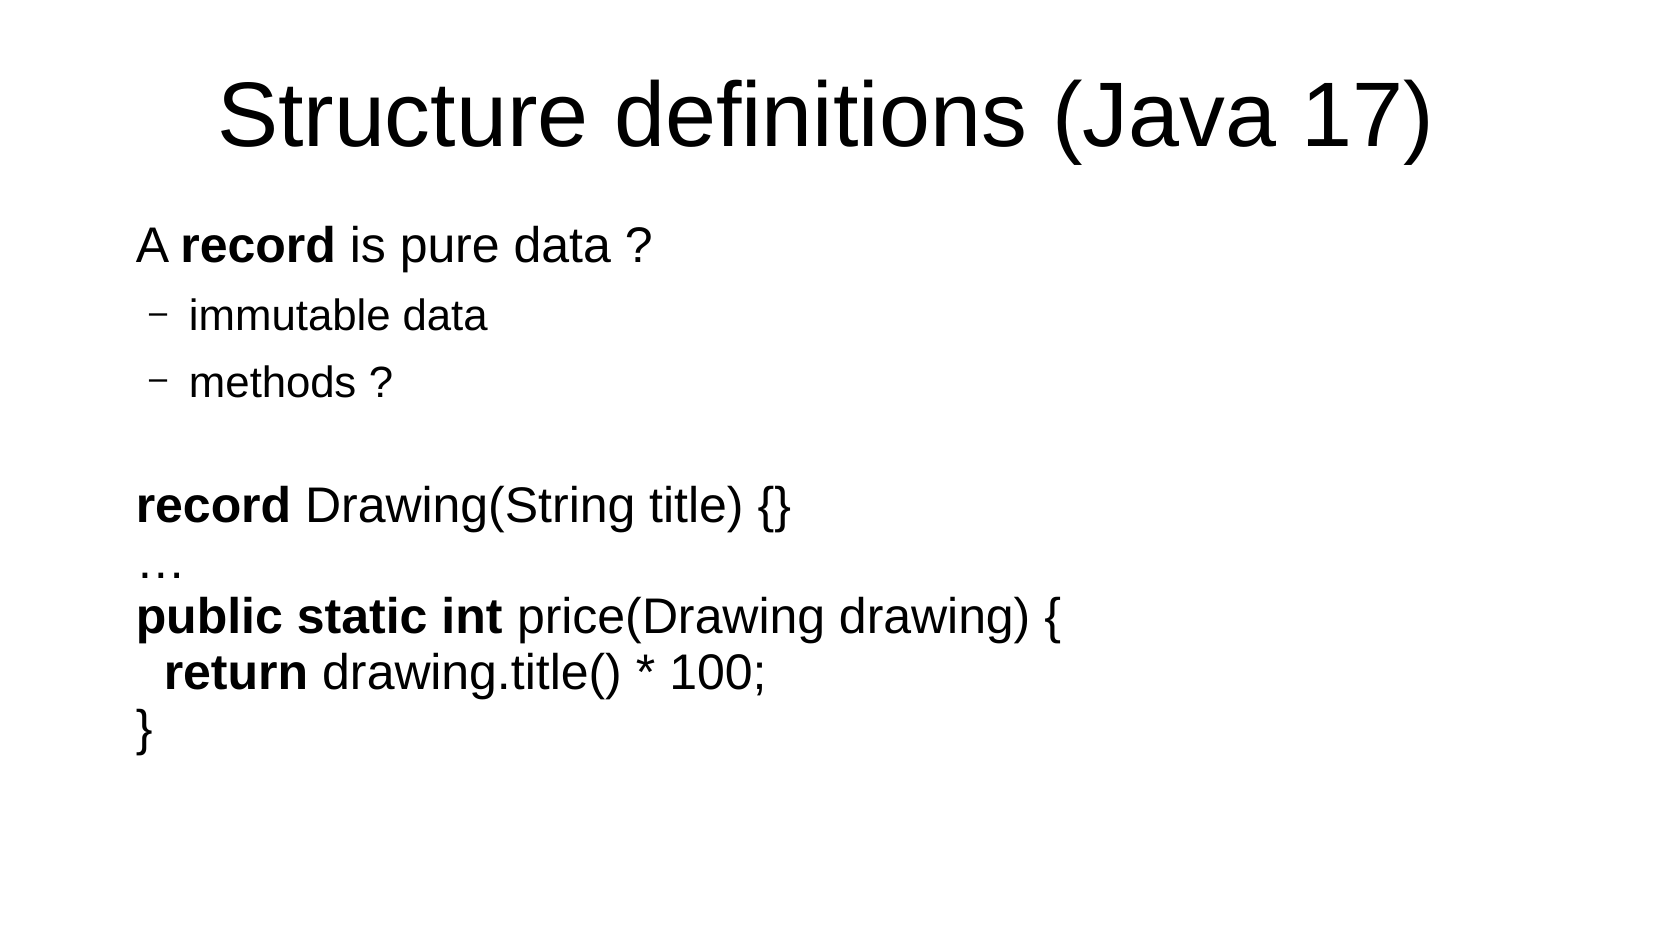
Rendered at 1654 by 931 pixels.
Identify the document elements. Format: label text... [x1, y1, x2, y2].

list A record is pure data ? immutable data methods ? record Drawing(String title) {} … public static int price(Drawing drawing) { return drawing.title() * 100; } [82, 217, 1571, 758]
title Structure definitions (Java 17) [82, 37, 1571, 193]
